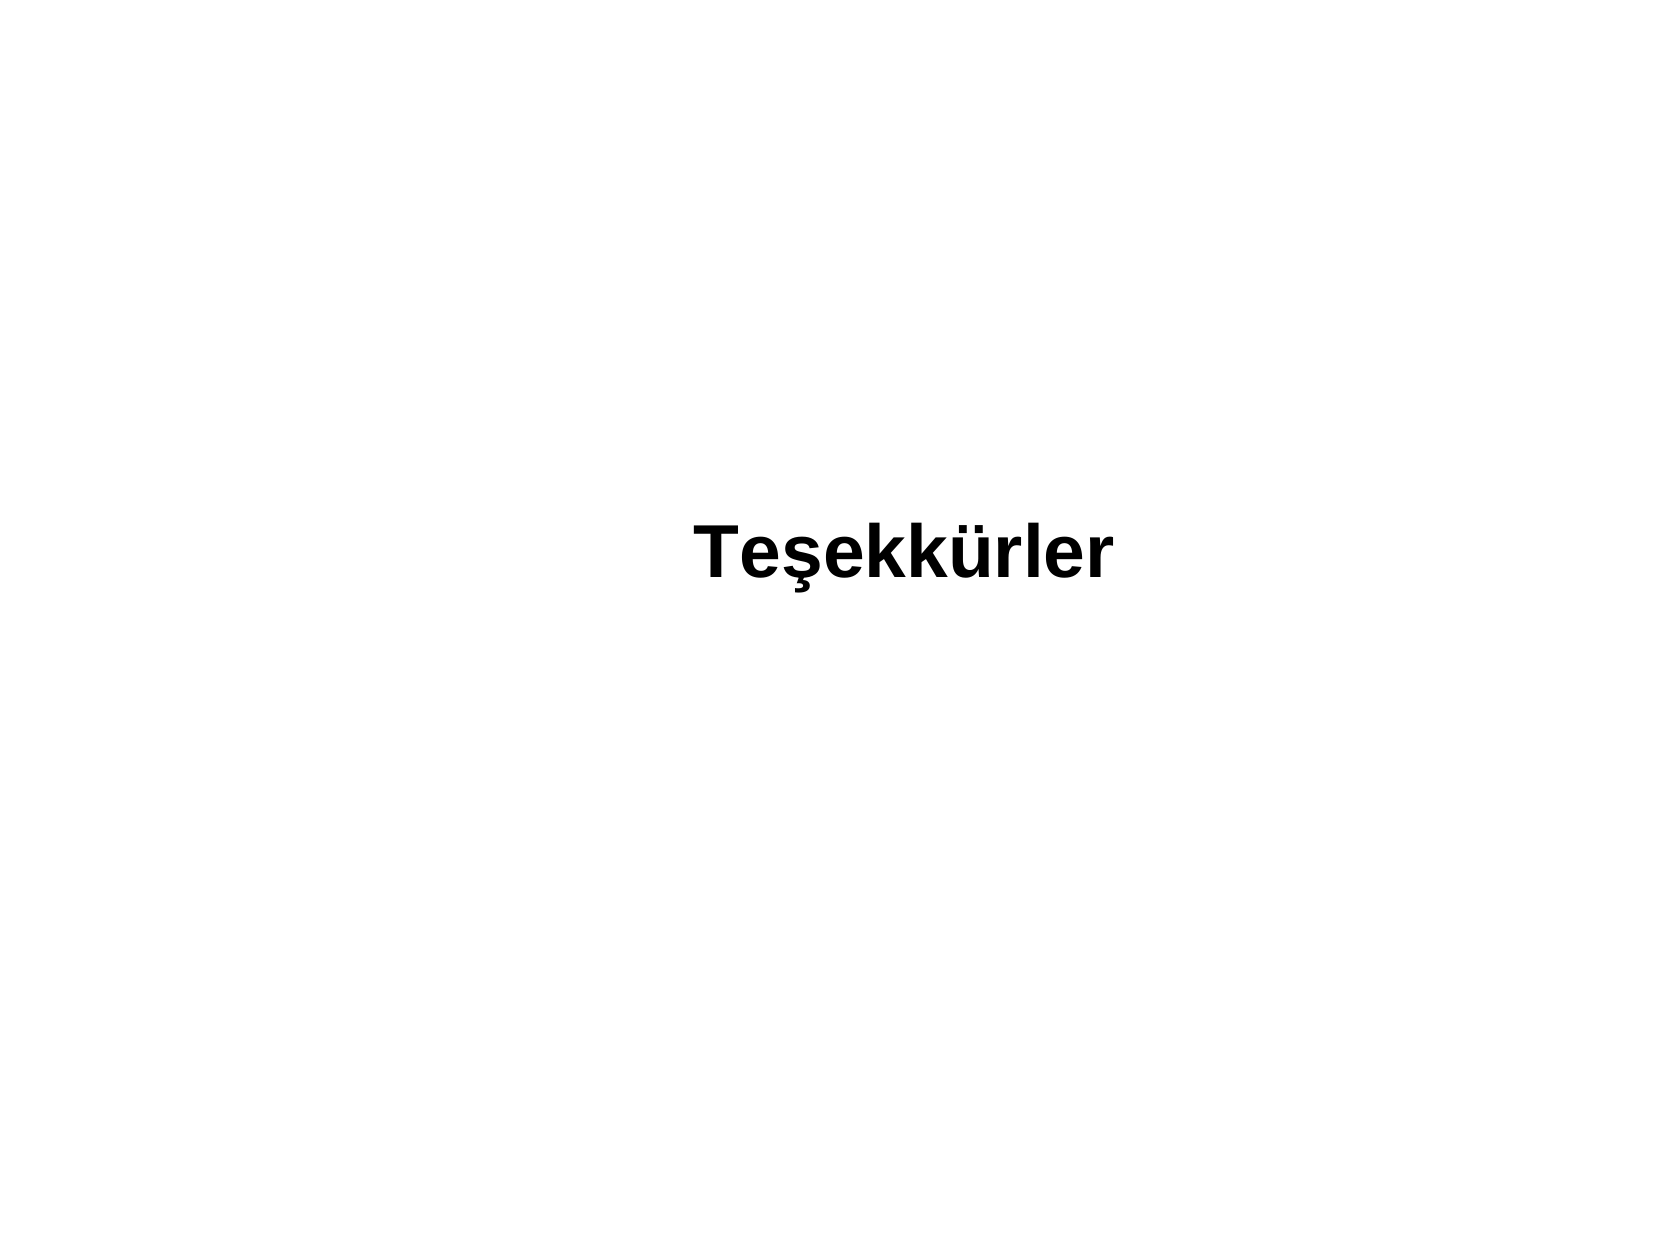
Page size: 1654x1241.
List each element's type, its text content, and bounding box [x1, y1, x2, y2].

text_box Teşekkürler [679, 501, 1131, 614]
